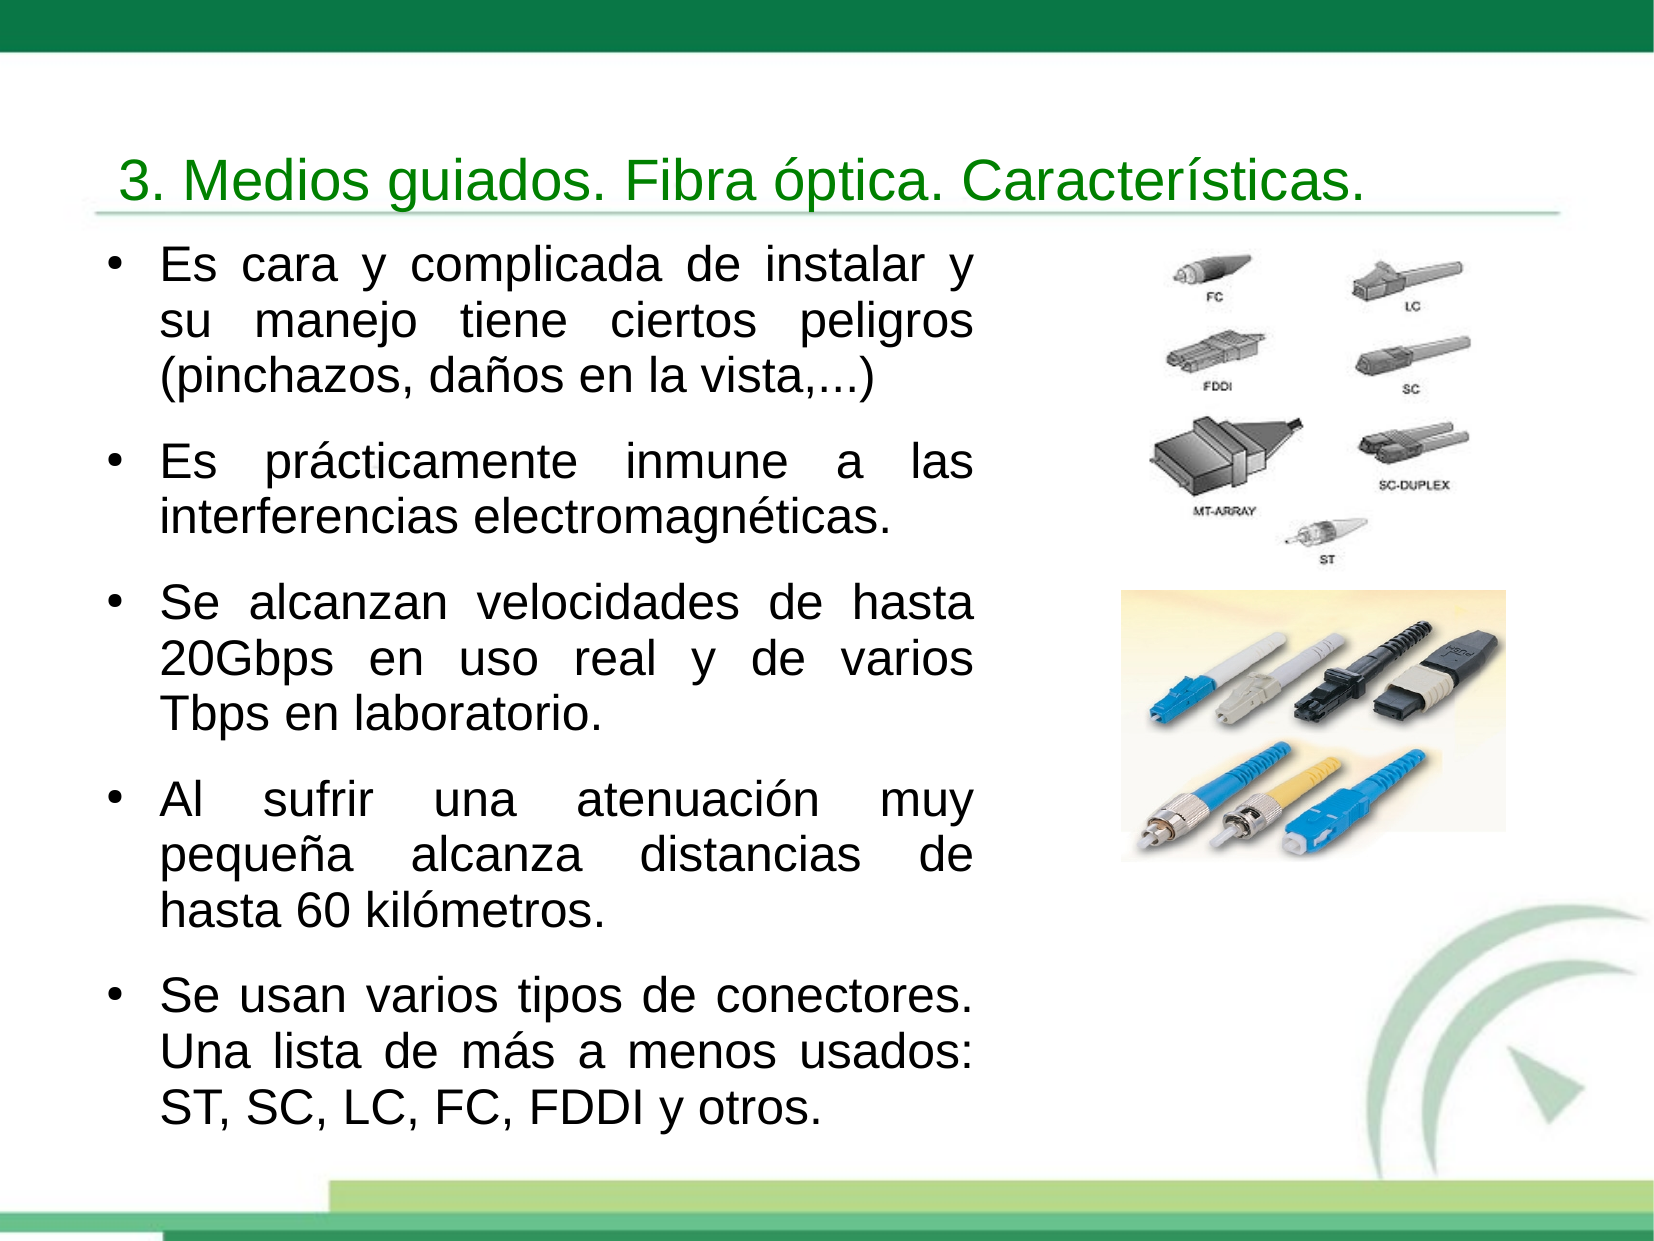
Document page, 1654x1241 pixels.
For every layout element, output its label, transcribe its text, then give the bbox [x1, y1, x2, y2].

text_box 3. Medios guiados. Fibra óptica. Características. [118, 147, 1388, 223]
list Es cara y complicada de instalar y su manejo tiene ciertos peligros (pinchazos, daños en la vista,...) Es prácticamente inmune a las interferencias electromagnéticas. Se alcanzan velocidades de hasta 20Gbps en uso real y de varios Tbps en laboratorio. Al sufrir una atenuación muy pequeña alcanza distancias de hasta 60 kilómetros. Se usan varios tipos de conectores. Una lista de más a menos usados: ST, SC, LC, FC, FDDI y otros. [88, 236, 975, 1135]
picture [0, 0, 1654, 1241]
